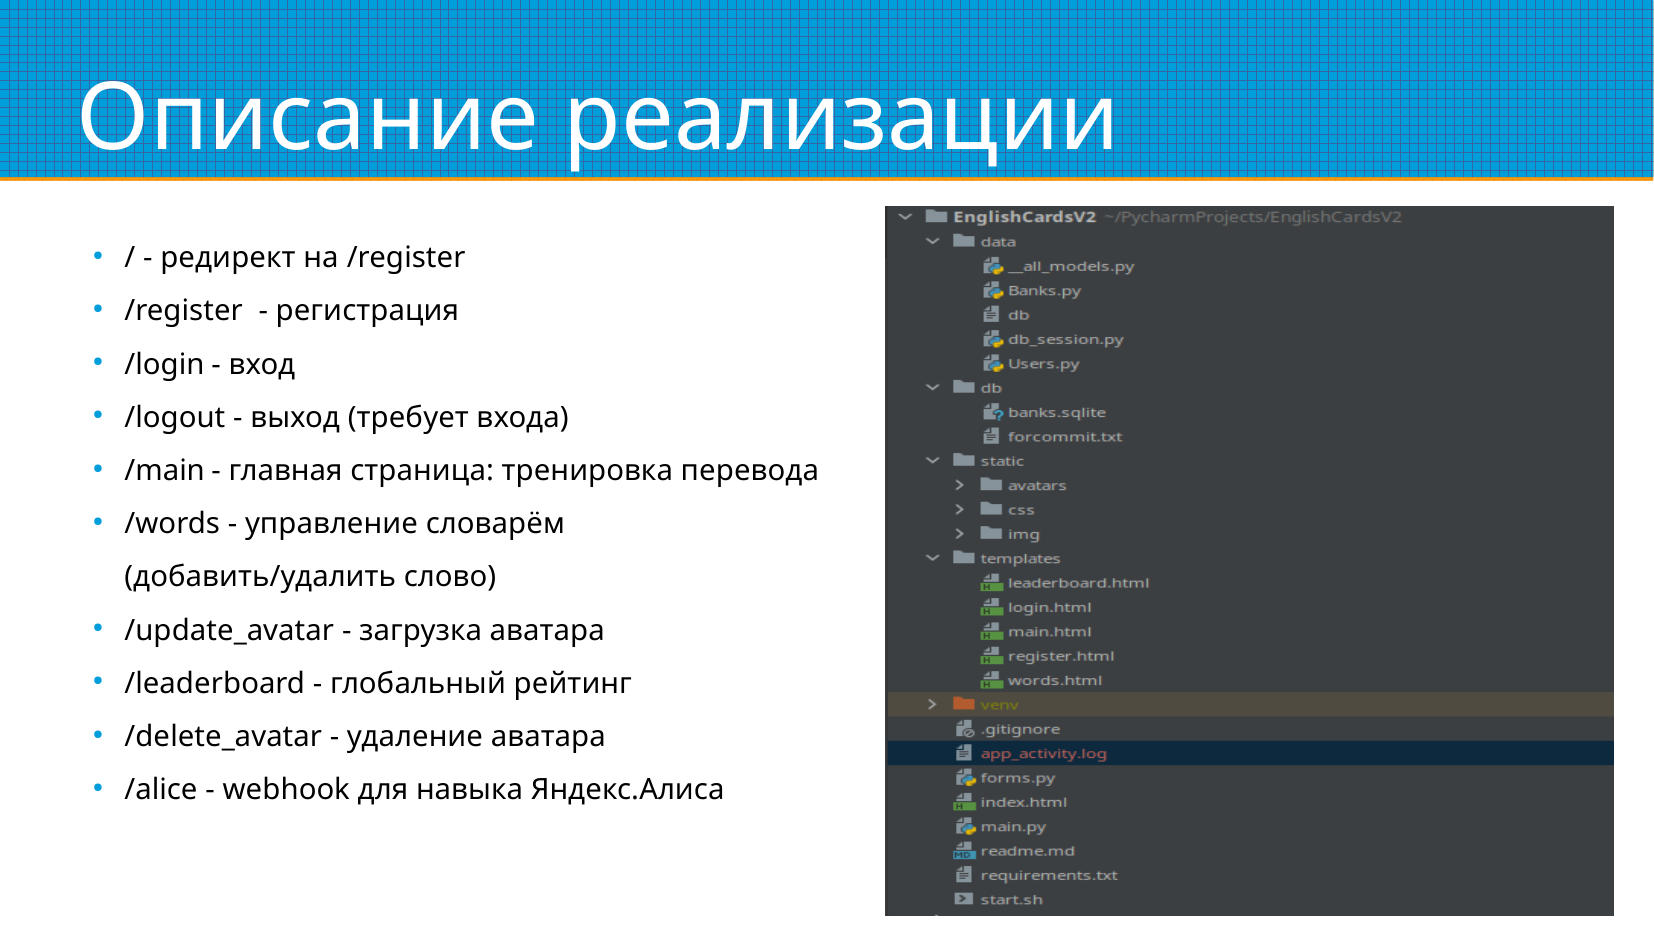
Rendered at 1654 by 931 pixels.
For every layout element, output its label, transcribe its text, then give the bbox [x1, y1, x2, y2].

list / - редирект на /register /register - регистрация /login - вход /logout - выход (требует входа) /main - главная страница: тренировка перевода /words - управление словарём (добавить/удалить слово) /update_avatar - загрузка аватара /leaderboard - глобальный рейтинг /delete_avatar - удаление аватара /alice - webhook для навыка Яндекс.Алиса [82, 236, 885, 811]
title Описание реализации [76, 21, 1565, 178]
picture [885, 206, 1614, 916]
